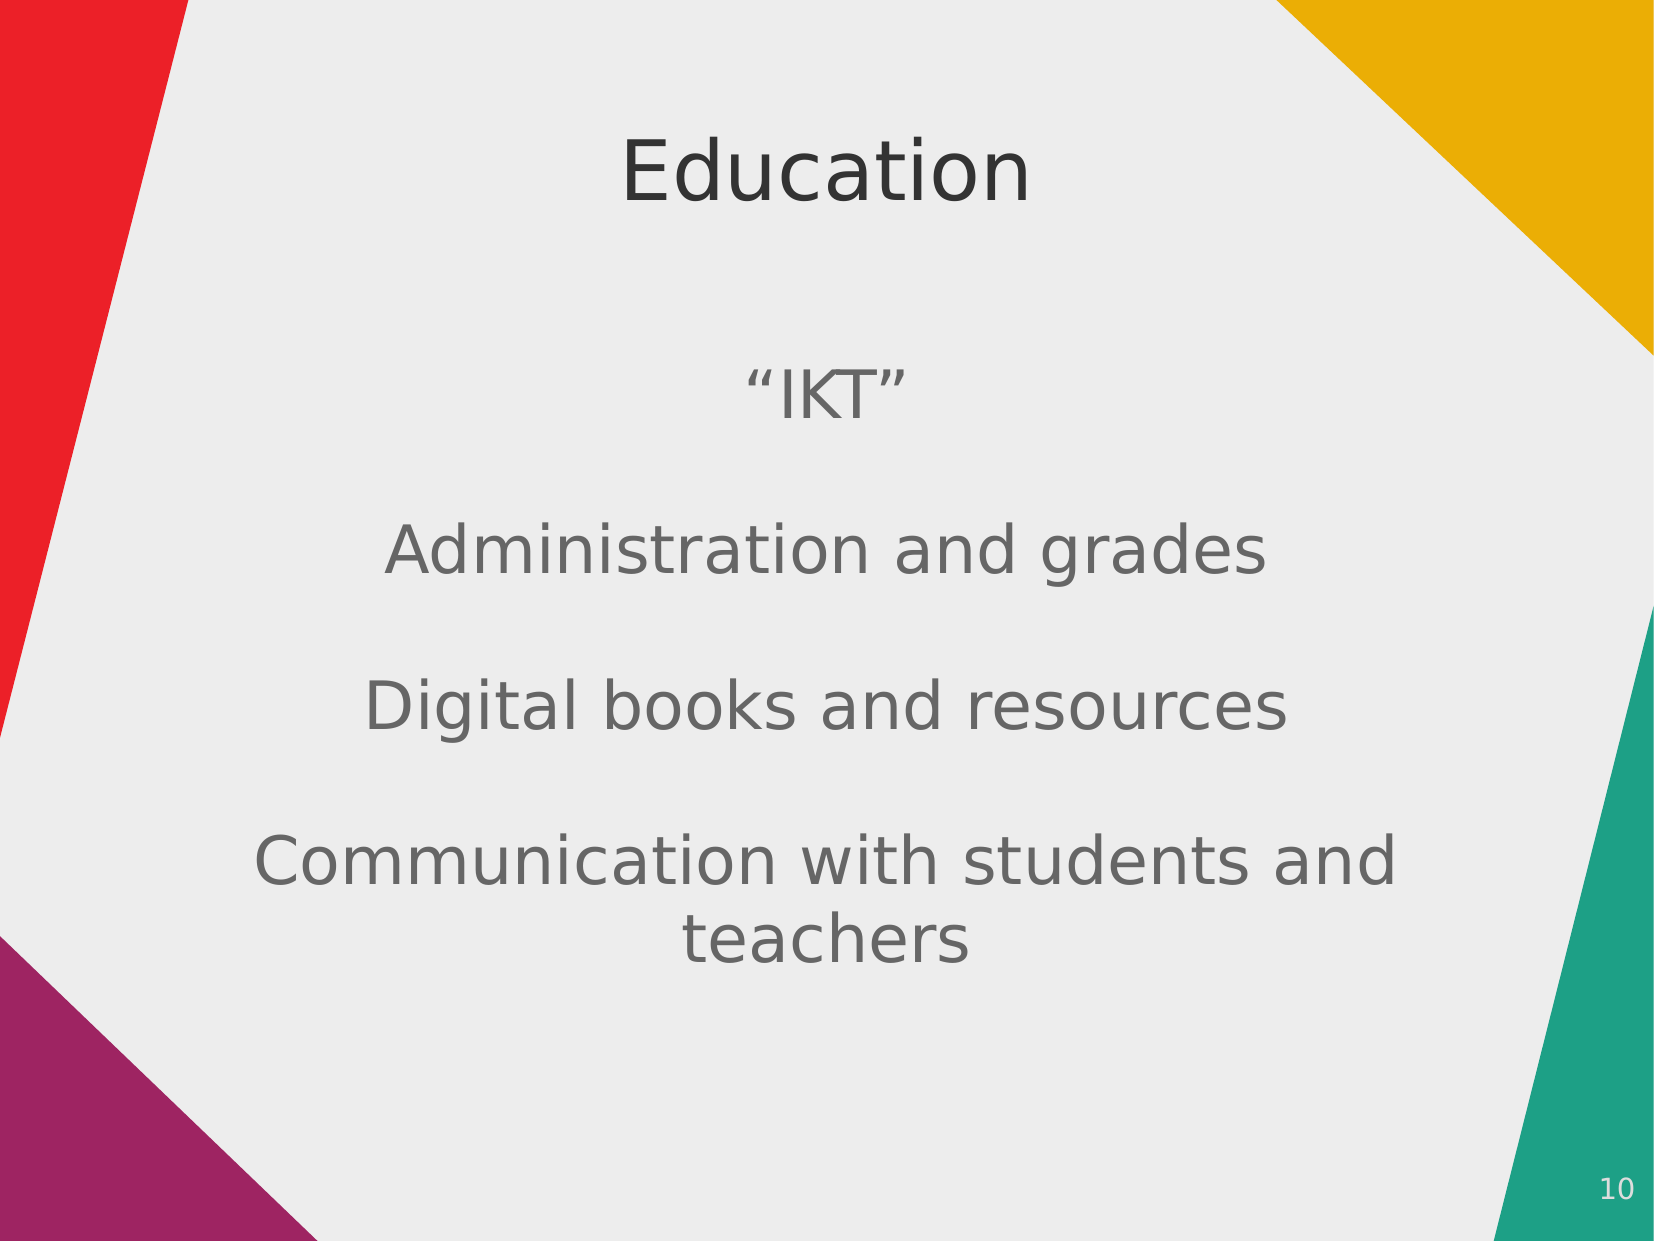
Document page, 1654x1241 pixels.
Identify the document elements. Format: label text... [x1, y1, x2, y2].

title Education [114, 73, 1539, 271]
subtitle “IKT” Administration and grades Digital books and resources Communication with students and teachers [114, 302, 1539, 1033]
